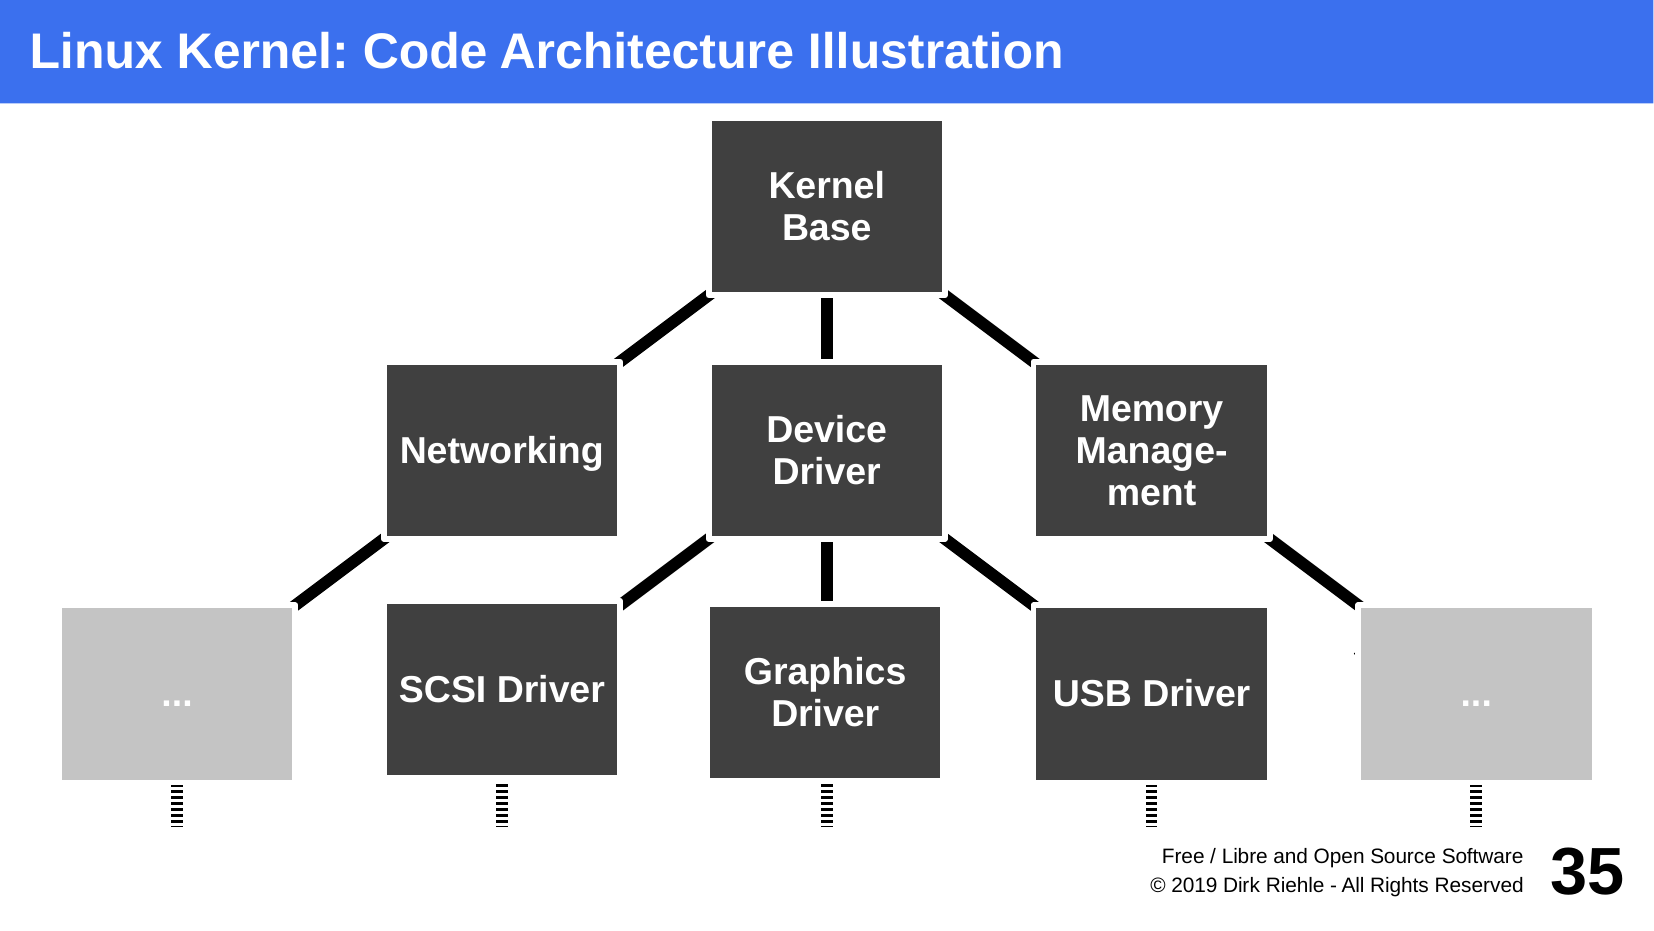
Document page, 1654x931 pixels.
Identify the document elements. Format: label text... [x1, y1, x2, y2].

title Linux Kernel: Code Architecture Illustration [0, 0, 1654, 104]
text_box Kernel Base [708, 118, 945, 296]
text_box USB Driver [1033, 605, 1270, 783]
text_box Memory Manage-ment [1033, 361, 1270, 539]
text_box SCSI Driver [383, 600, 621, 779]
text_box ... [1358, 605, 1595, 783]
text_box ... [59, 605, 296, 783]
text_box Graphics Driver [707, 603, 944, 782]
text_box Device Driver [708, 361, 945, 539]
text_box Networking [383, 361, 621, 539]
